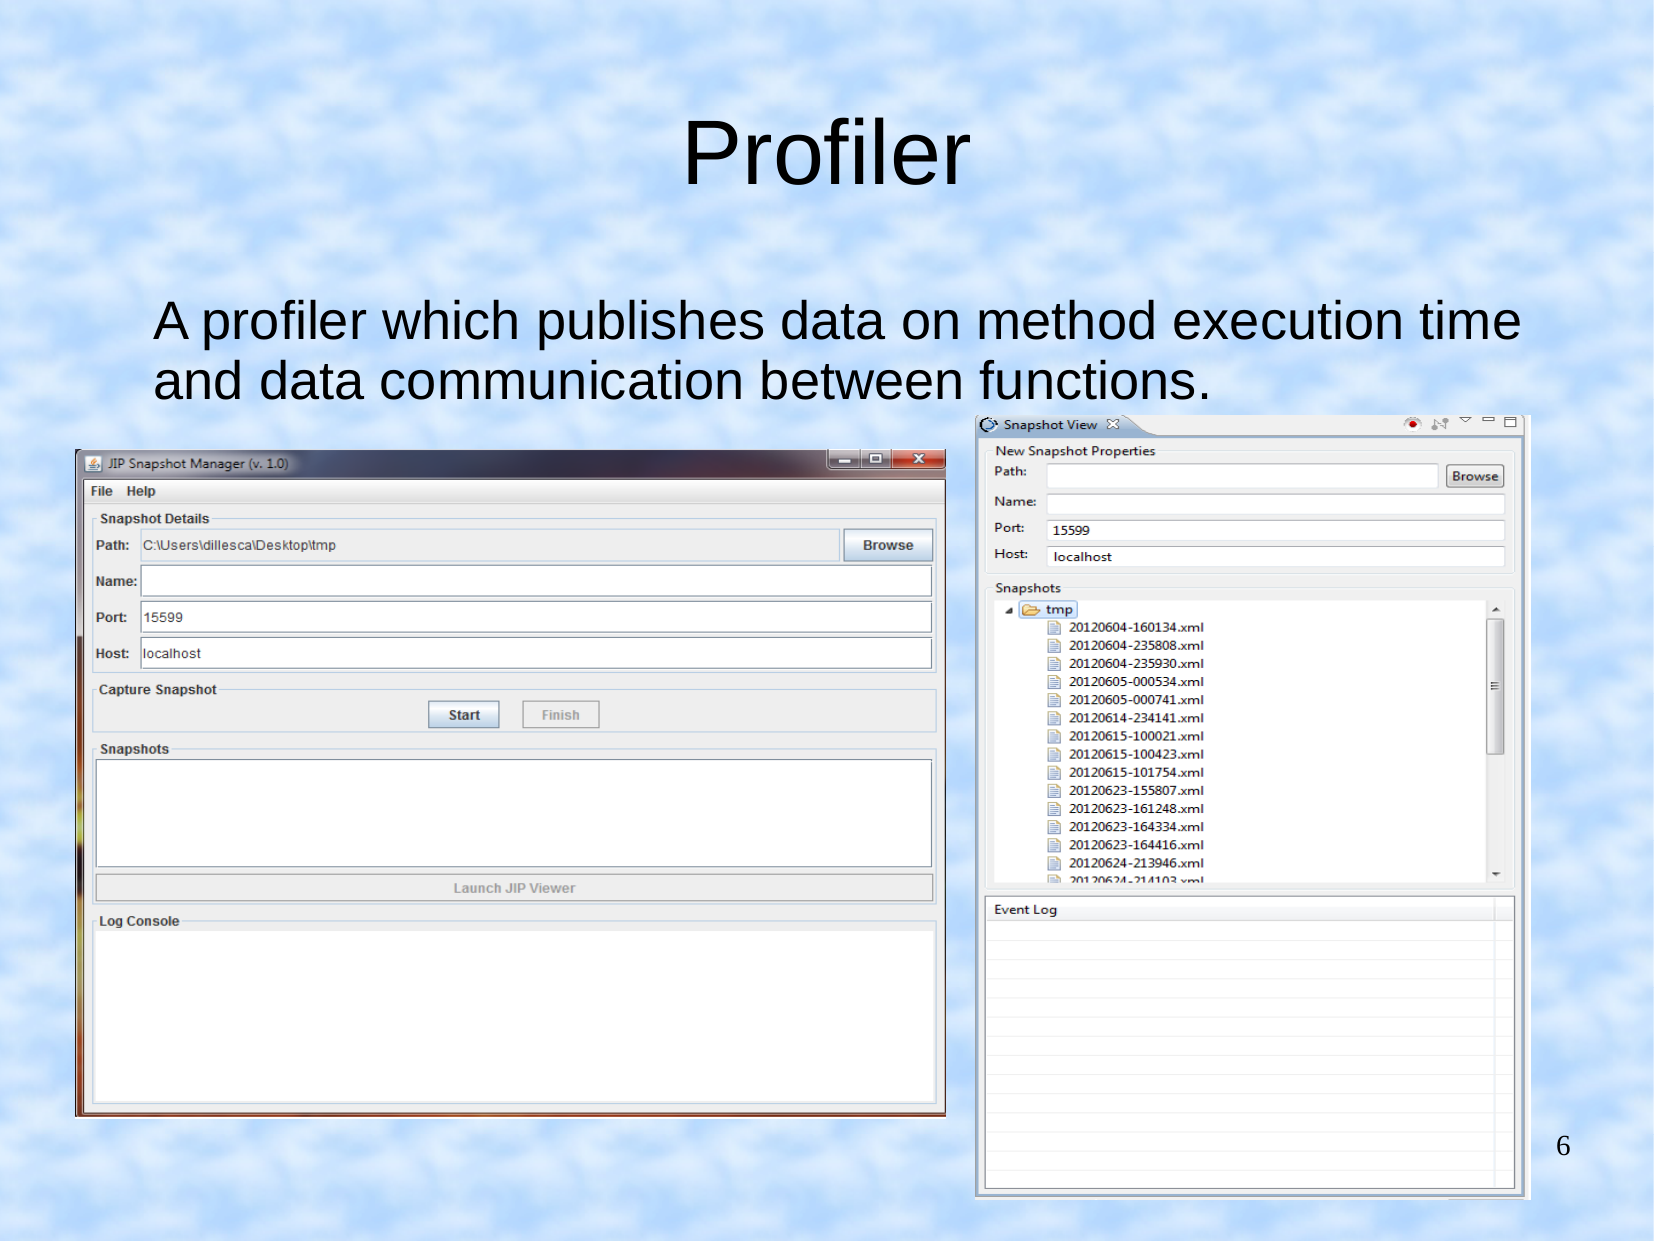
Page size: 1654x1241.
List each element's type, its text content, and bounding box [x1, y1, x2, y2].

title Profiler [82, 49, 1571, 257]
picture [0, 0, 1654, 1241]
list A profiler which publishes data on method execution time and data communication between functions. [82, 290, 1538, 1010]
